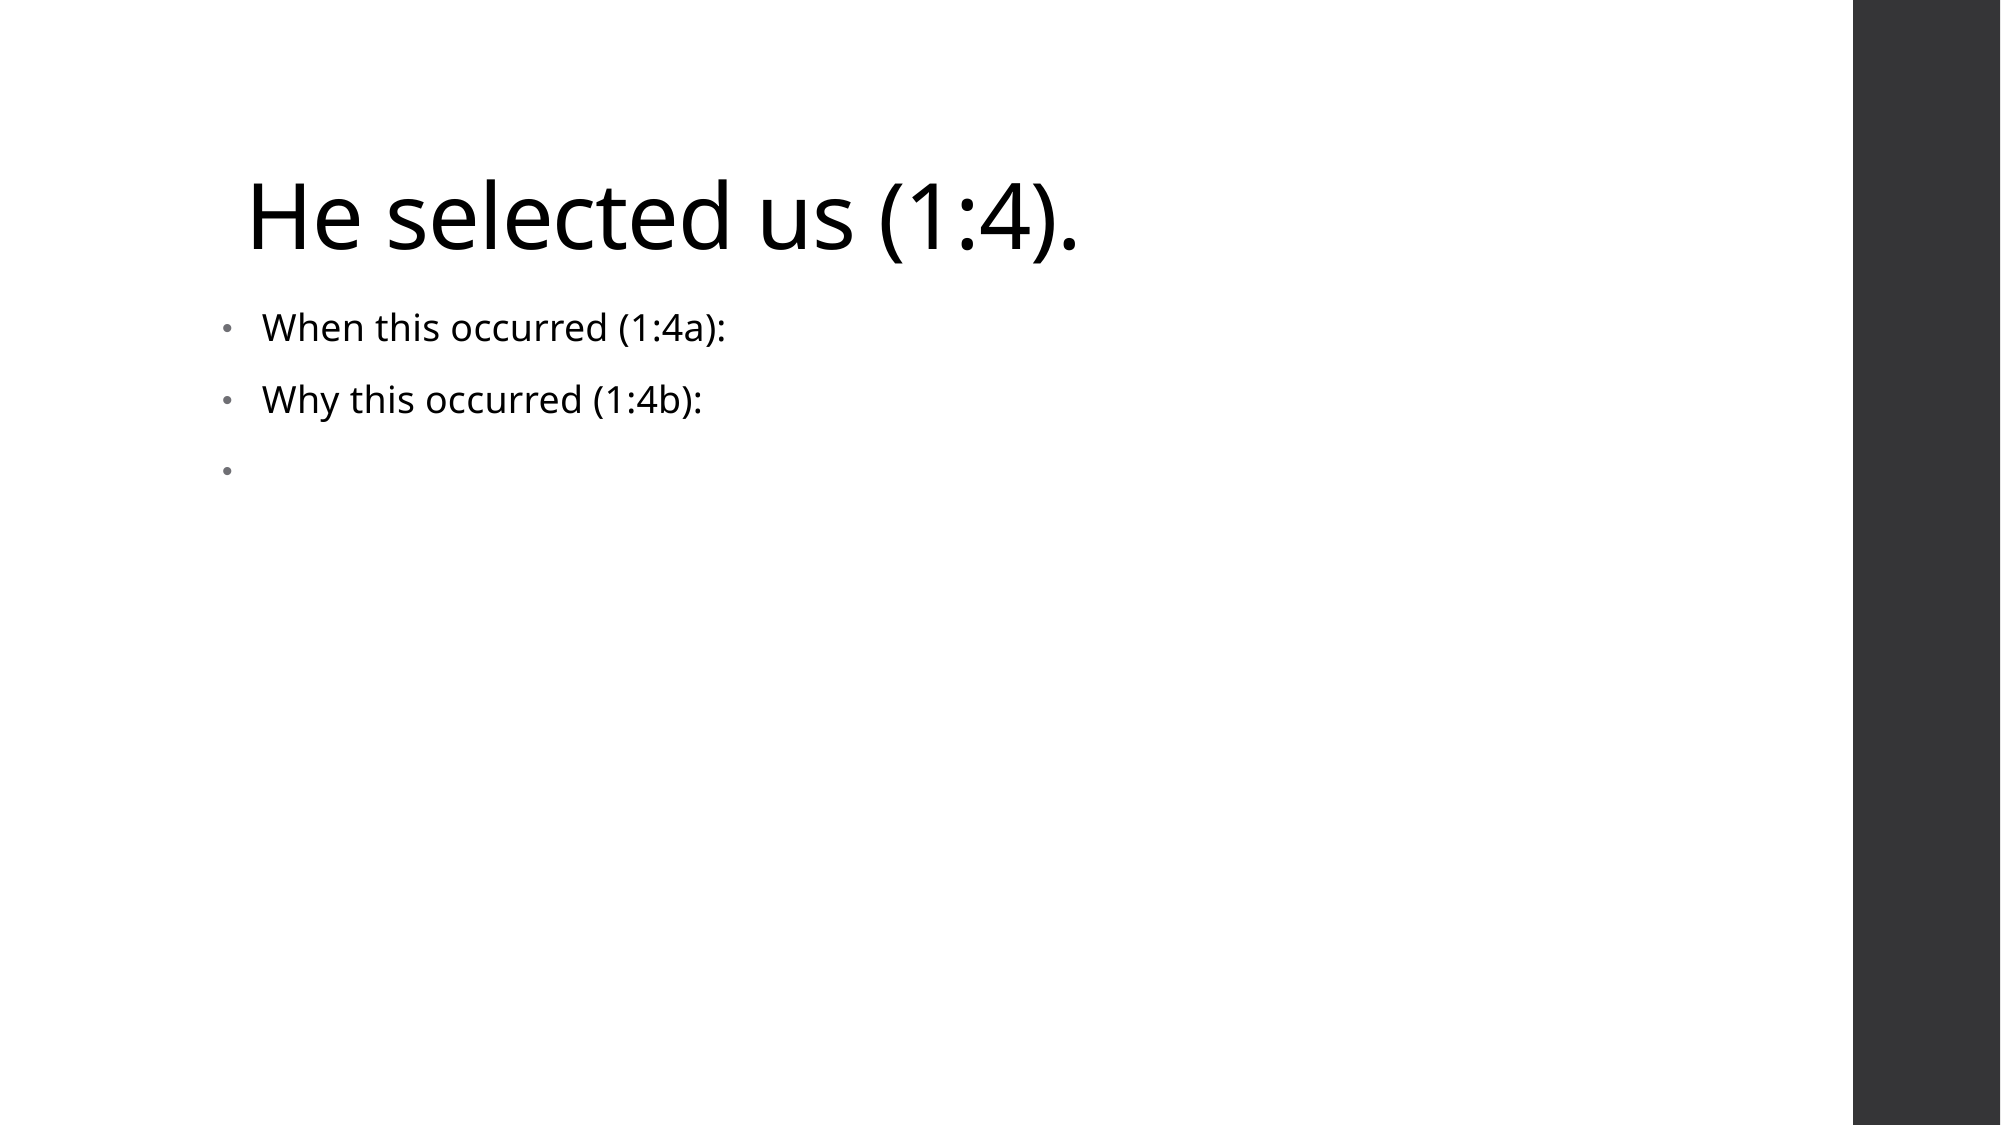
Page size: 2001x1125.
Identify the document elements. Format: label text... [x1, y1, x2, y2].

title He selected us (1:4). [206, 60, 1797, 278]
list When this occurred (1:4a): Why this occurred (1:4b): [206, 299, 1617, 1014]
